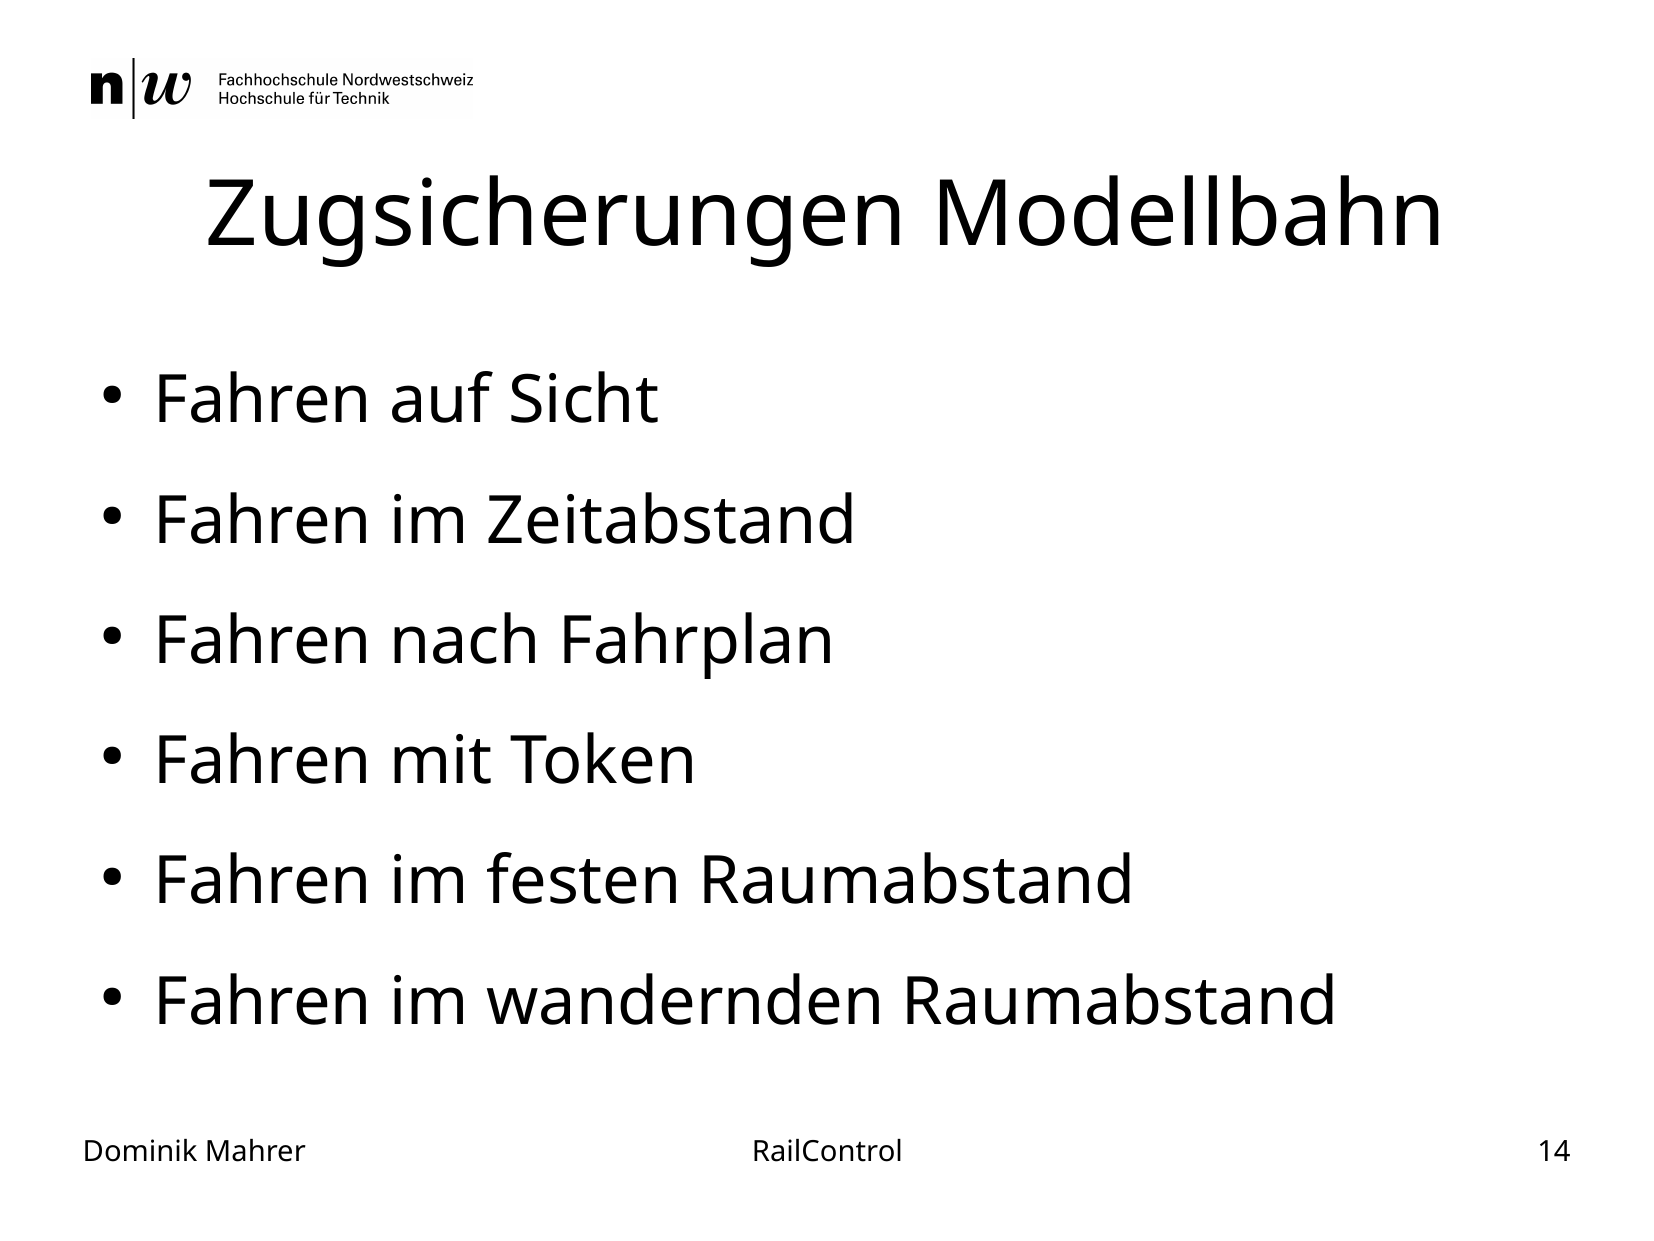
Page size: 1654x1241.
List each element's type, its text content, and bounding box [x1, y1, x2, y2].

list Fahren auf Sicht Fahren im Zeitabstand Fahren nach Fahrplan Fahren mit Token Fahren im festen Raumabstand Fahren im wandernden Raumabstand [82, 351, 1571, 1063]
picture [91, 58, 473, 119]
title Zugsicherungen Modellbahn [82, 153, 1571, 267]
